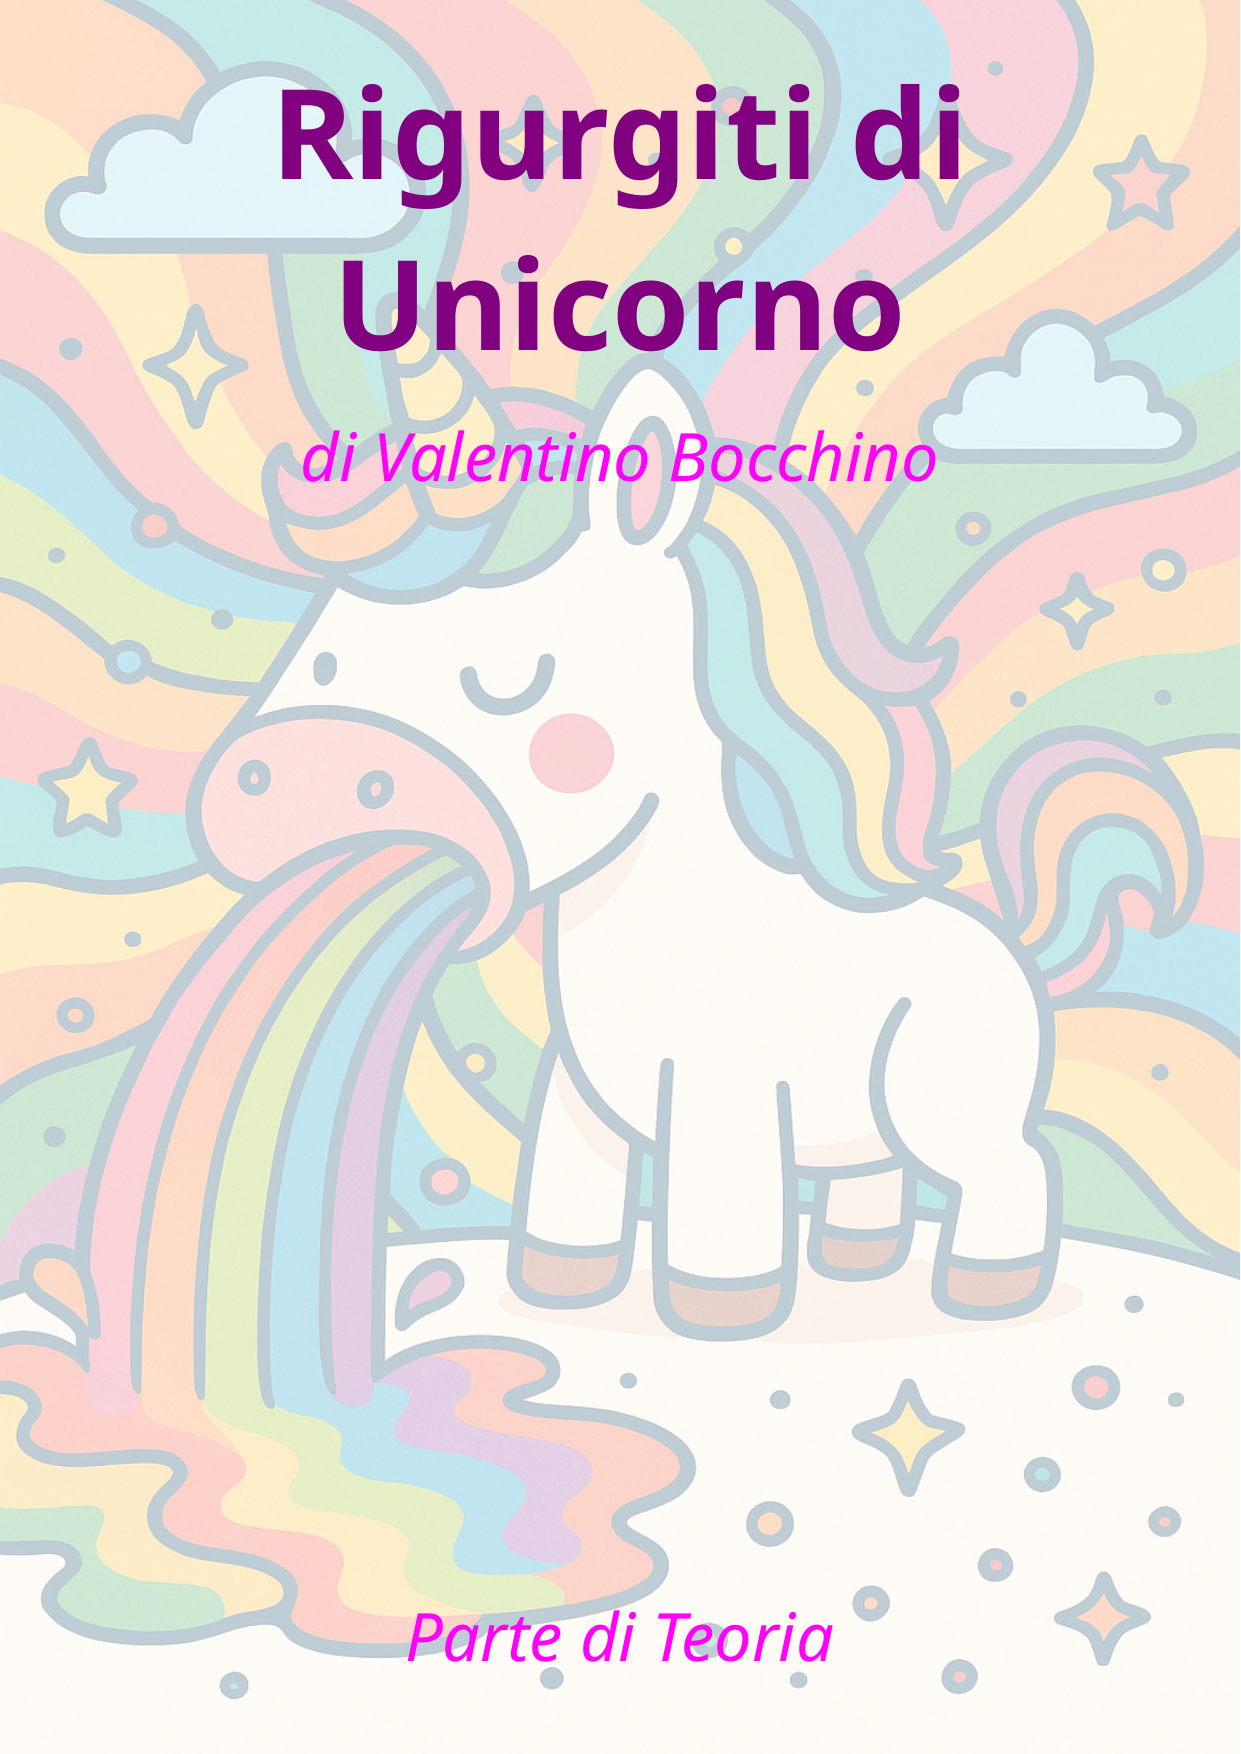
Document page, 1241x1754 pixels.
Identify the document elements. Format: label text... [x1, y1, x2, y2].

subtitle di Valentino Bocchino Parte di Teoria [62, 410, 1179, 1529]
title Rigurgiti di Unicorno [62, 69, 1179, 363]
